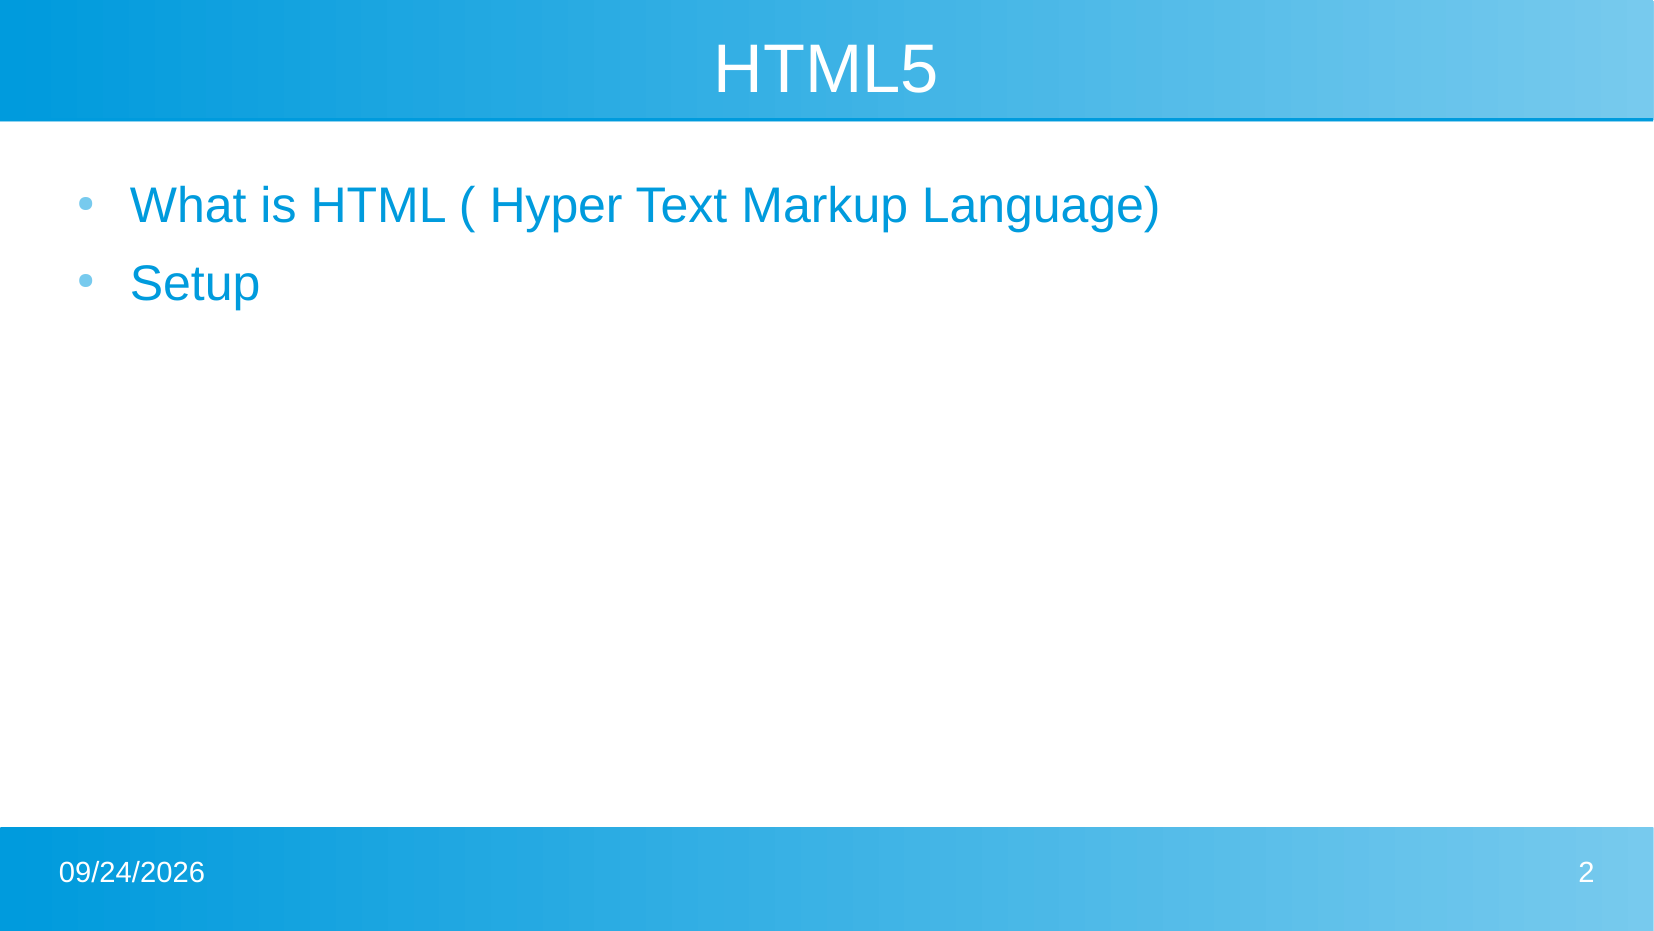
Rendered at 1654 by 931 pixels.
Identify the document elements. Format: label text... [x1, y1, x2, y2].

title HTML5 [59, 29, 1595, 108]
list What is HTML ( Hyper Text Markup Language) Setup [59, 177, 1621, 768]
